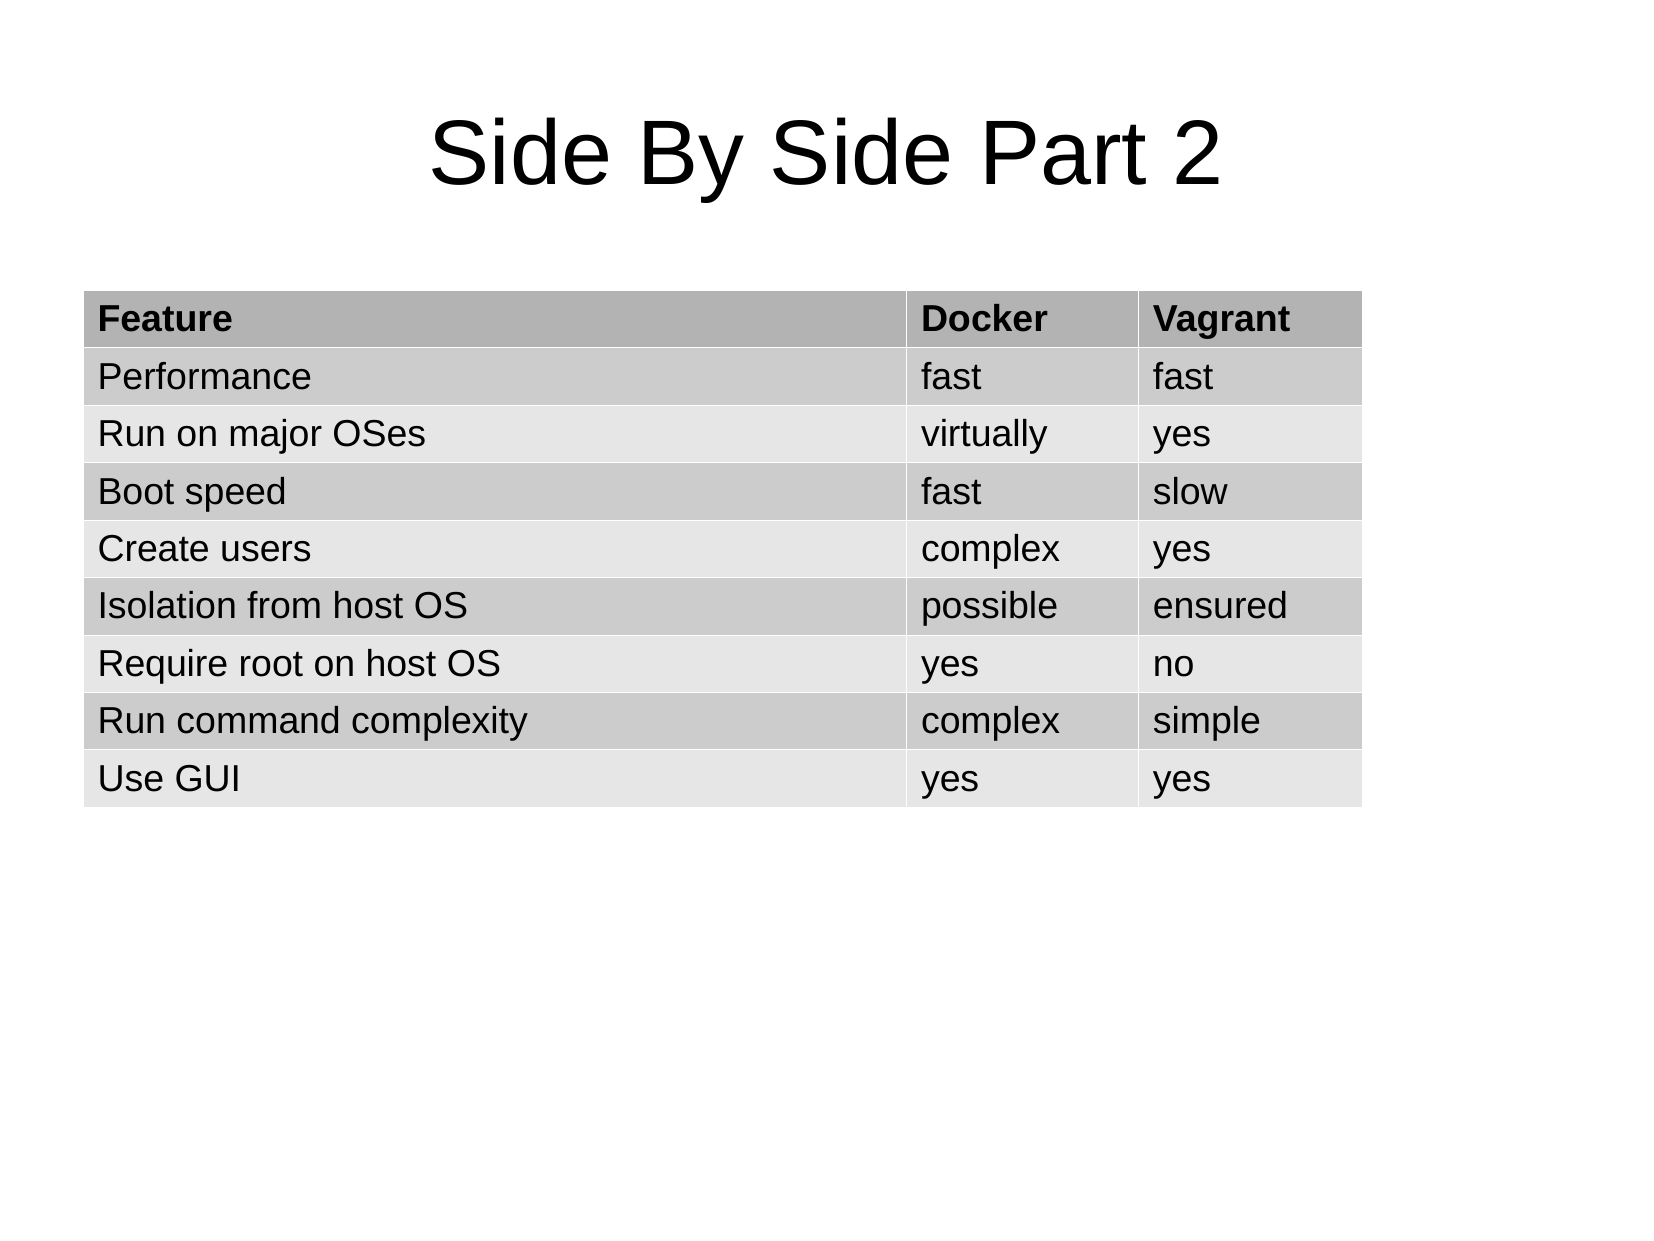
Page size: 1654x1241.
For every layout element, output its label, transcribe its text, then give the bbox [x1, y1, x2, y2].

table_cell ensured [1139, 578, 1362, 635]
table_cell Boot speed [84, 463, 906, 520]
table_cell simple [1139, 693, 1362, 749]
title Side By Side Part 2 [82, 49, 1571, 257]
table_cell Require root on host OS [84, 636, 906, 692]
table_cell fast [907, 463, 1138, 520]
table_cell yes [1139, 750, 1362, 807]
table_cell fast [1139, 348, 1362, 405]
table_cell Isolation from host OS [84, 578, 906, 635]
table_cell Create users [84, 521, 906, 577]
table_cell Run on major OSes [84, 406, 906, 462]
table_cell Run command complexity [84, 693, 906, 749]
table_cell complex [907, 693, 1138, 749]
table_cell no [1139, 636, 1362, 692]
table_cell yes [907, 750, 1138, 807]
table_cell Use GUI [84, 750, 906, 807]
table_cell complex [907, 521, 1138, 577]
table_header Docker [907, 291, 1138, 347]
table_cell fast [907, 348, 1138, 405]
table_cell yes [1139, 521, 1362, 577]
table_cell Performance [84, 348, 906, 405]
table_cell yes [907, 636, 1138, 692]
table_cell possible [907, 578, 1138, 635]
table_header Vagrant [1139, 291, 1362, 347]
table_cell virtually [907, 406, 1138, 462]
table_cell yes [1139, 406, 1362, 462]
table_cell slow [1139, 463, 1362, 520]
table_header Feature [84, 291, 906, 347]
